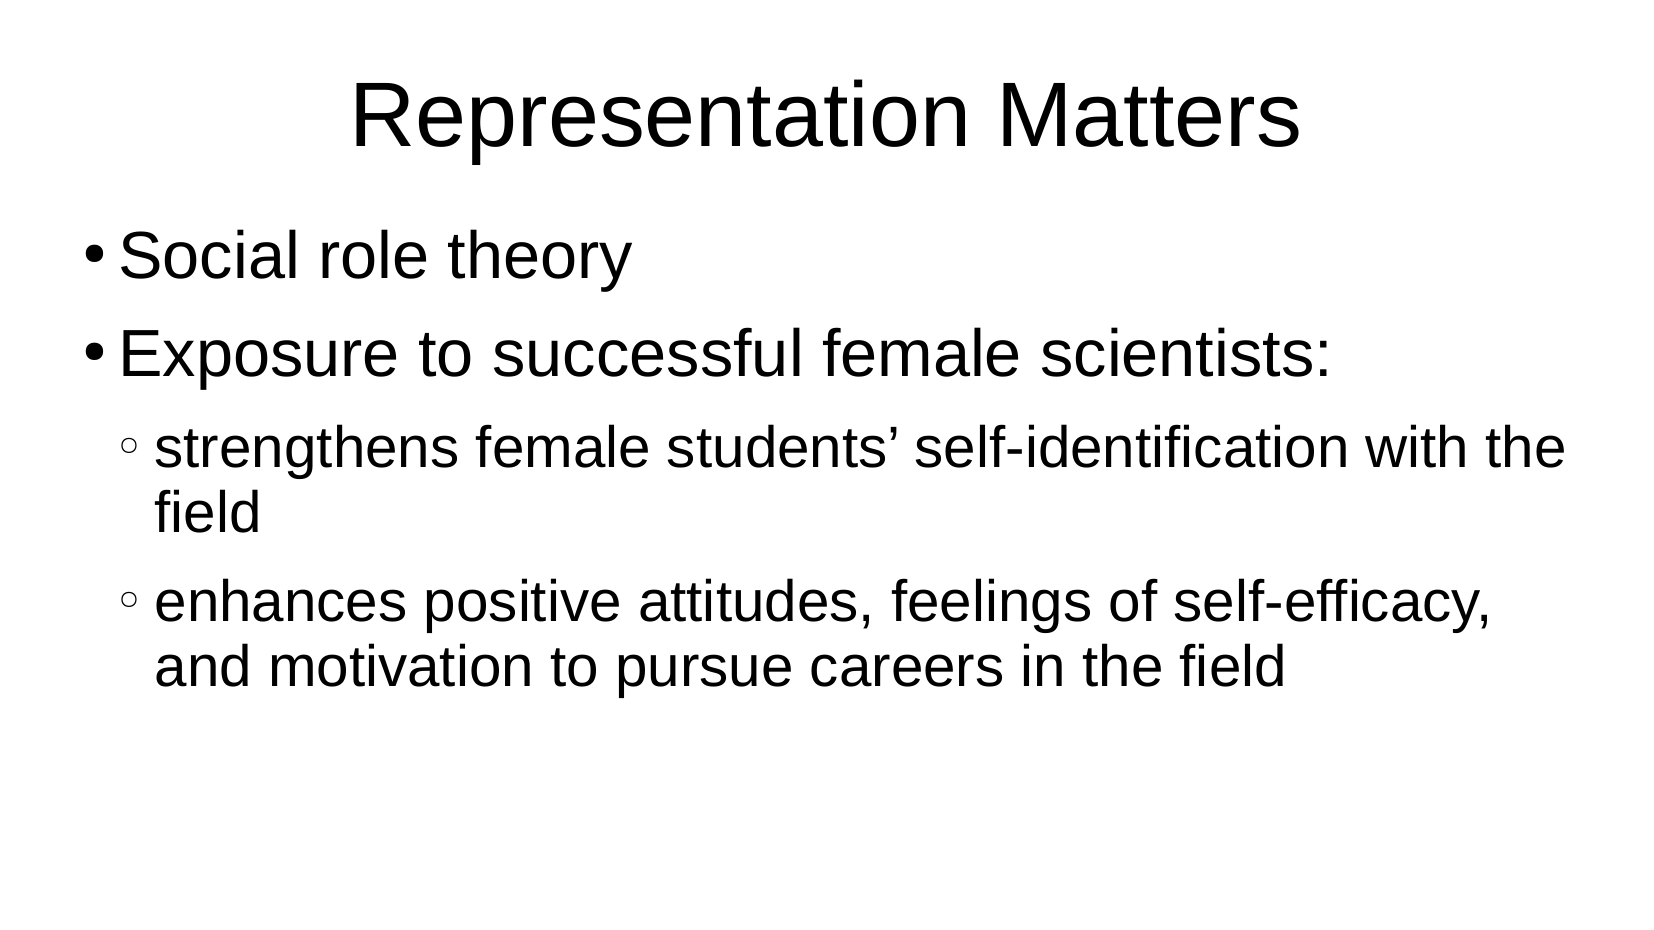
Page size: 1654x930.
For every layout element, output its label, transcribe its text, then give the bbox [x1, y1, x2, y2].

title Representation Matters [82, 37, 1571, 193]
list Social role theory Exposure to successful female scientists: strengthens female students’ self-identification with the field enhances positive attitudes, feelings of self-efficacy, and motivation to pursue careers in the field [82, 217, 1571, 757]
